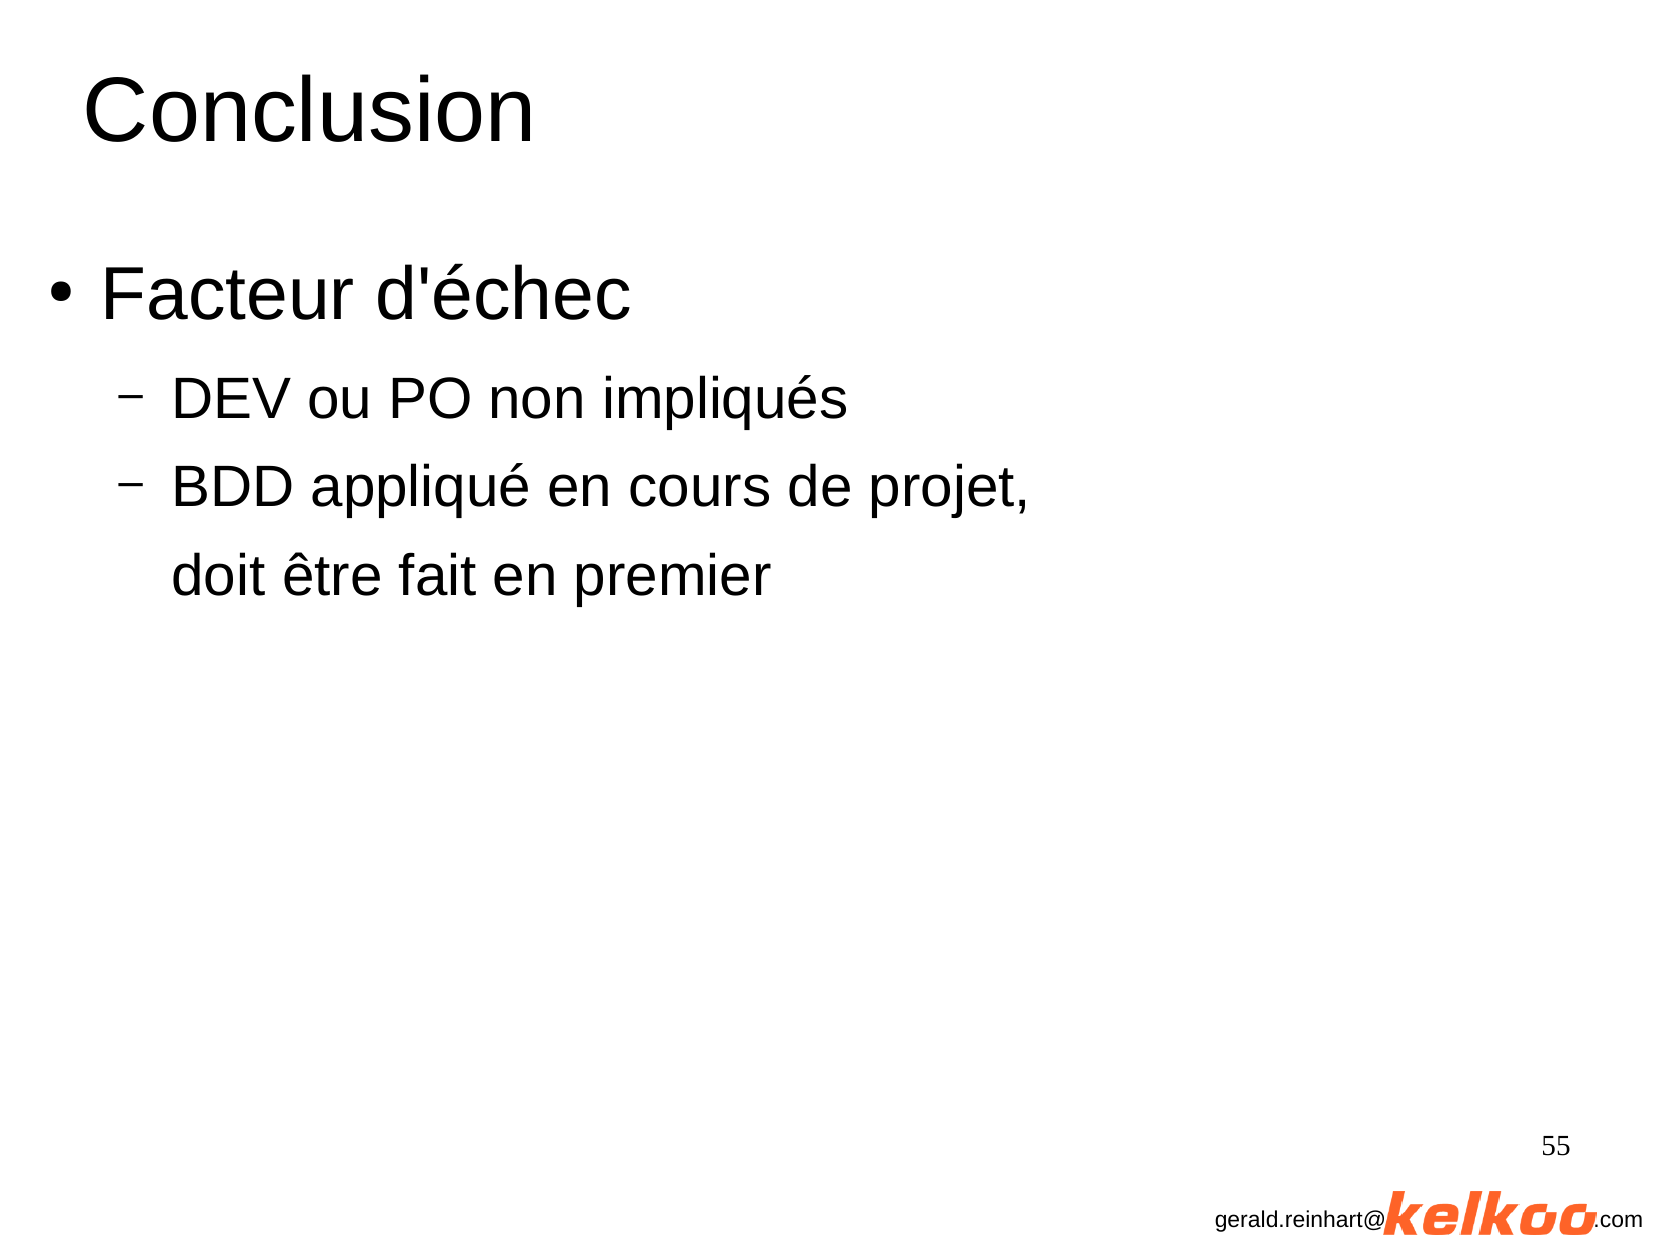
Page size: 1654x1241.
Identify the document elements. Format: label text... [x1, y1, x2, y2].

picture [1383, 1191, 1597, 1199]
text_box gerald.reinhart@ .com [1193, 1199, 1654, 1241]
title Conclusion [82, 5, 1571, 213]
list Facteur d'échec DEV ou PO non impliqués BDD appliqué en cours de projet, doit être fait en premier [30, 251, 1561, 631]
